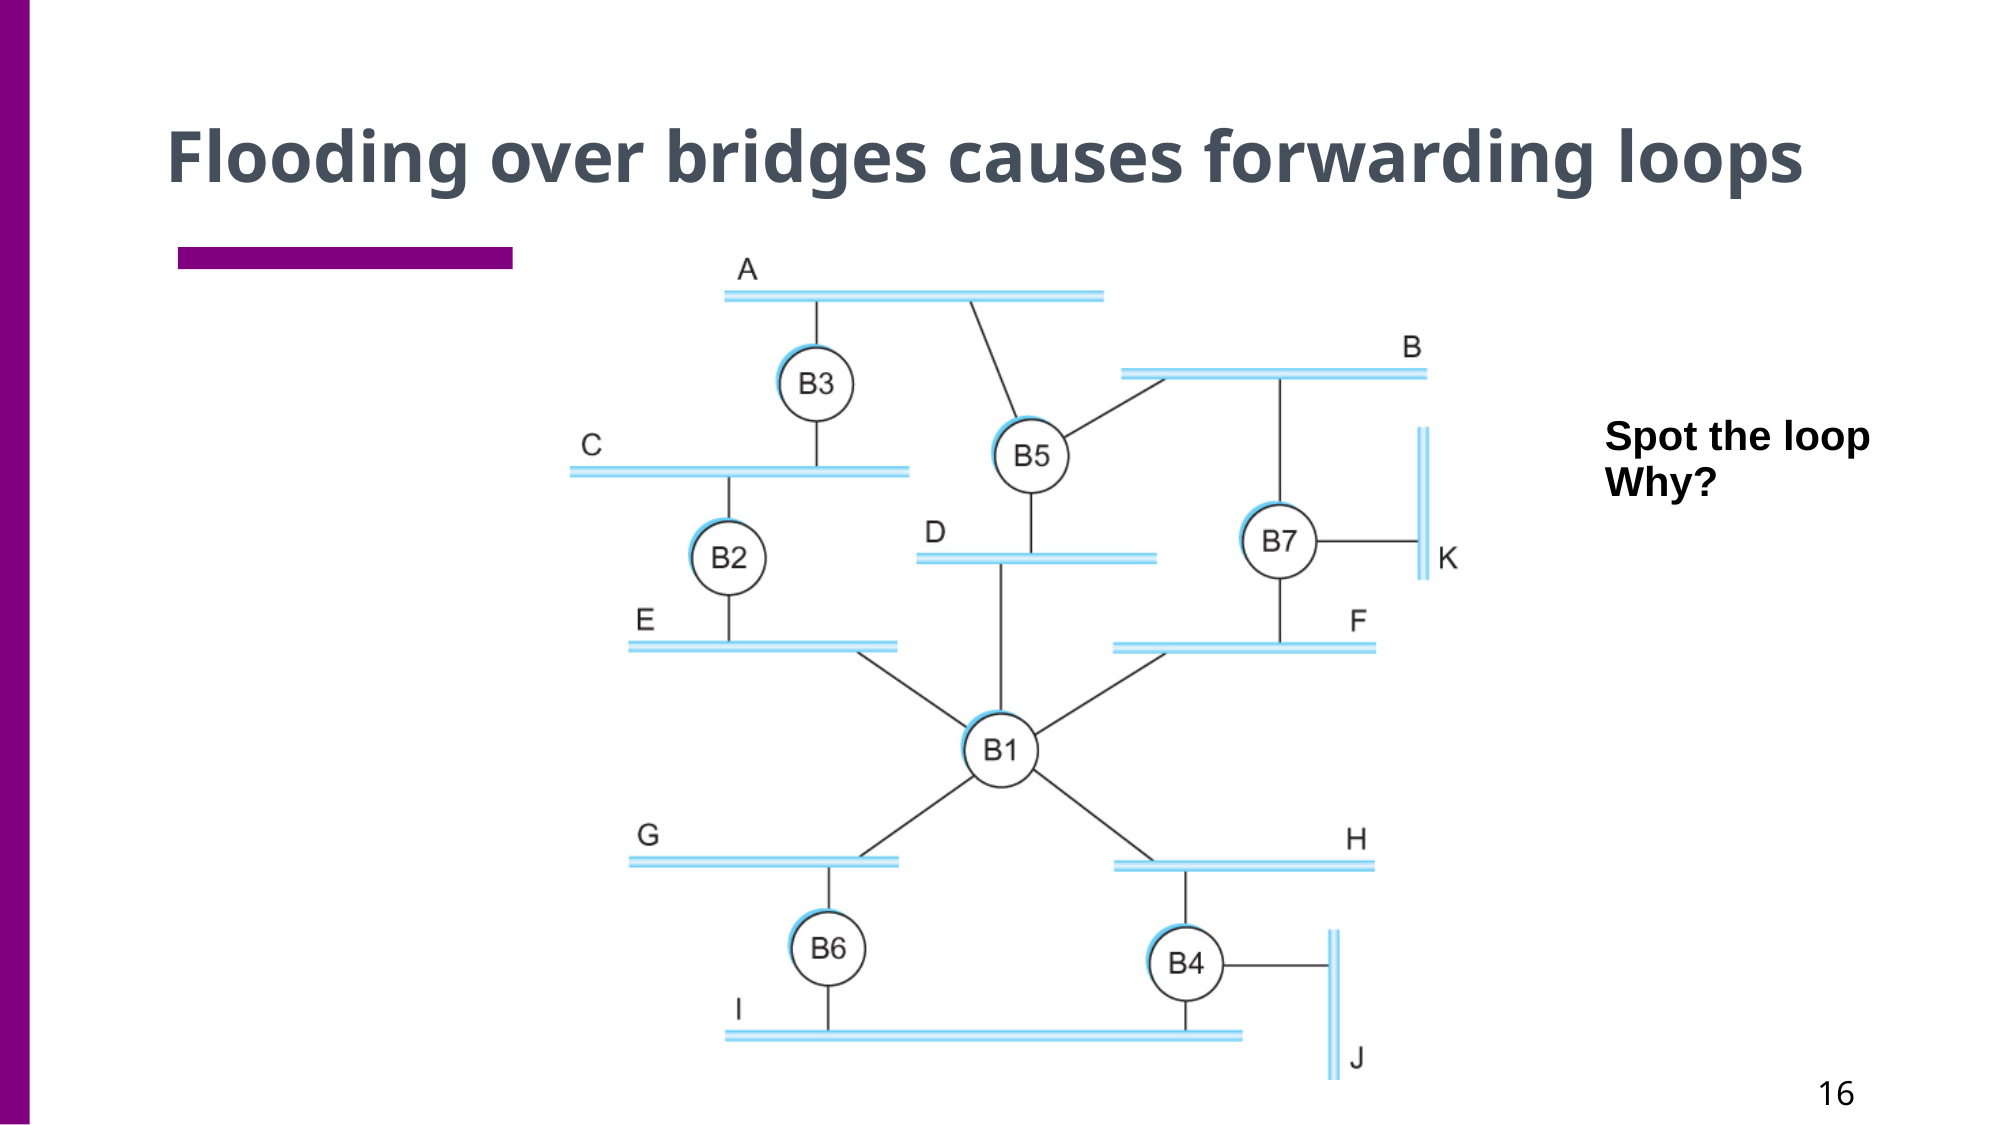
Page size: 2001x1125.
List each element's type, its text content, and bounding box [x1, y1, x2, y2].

picture [570, 254, 1458, 1081]
text_box Spot the loop Why? [1590, 404, 1887, 513]
text_box Flooding over bridges causes forwarding loops [151, 0, 1849, 212]
